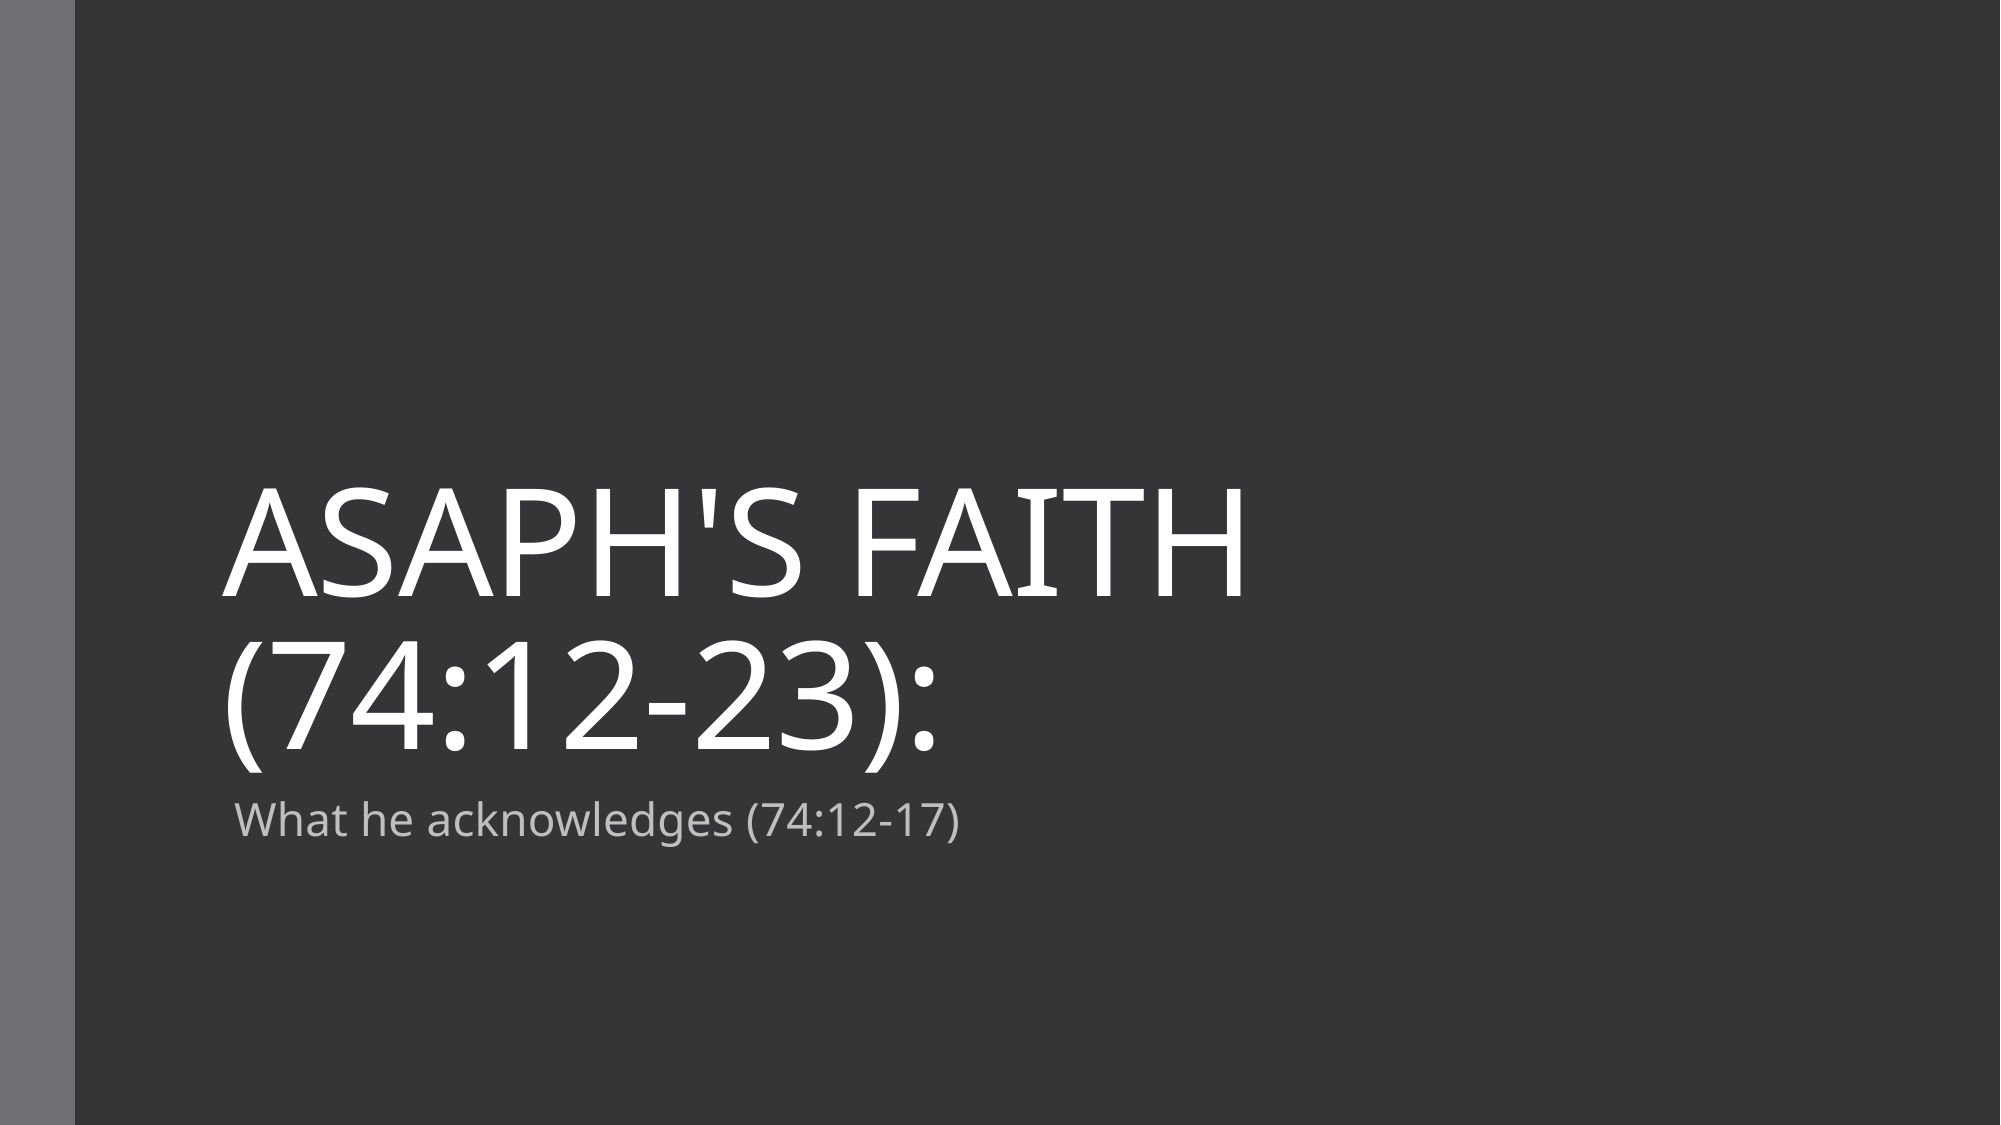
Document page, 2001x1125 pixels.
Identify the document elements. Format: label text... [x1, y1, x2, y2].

title ASAPH'S FAITH (74:12-23): [206, 124, 1752, 787]
subtitle What he acknowledges (74:12-17) [206, 787, 1752, 1066]
